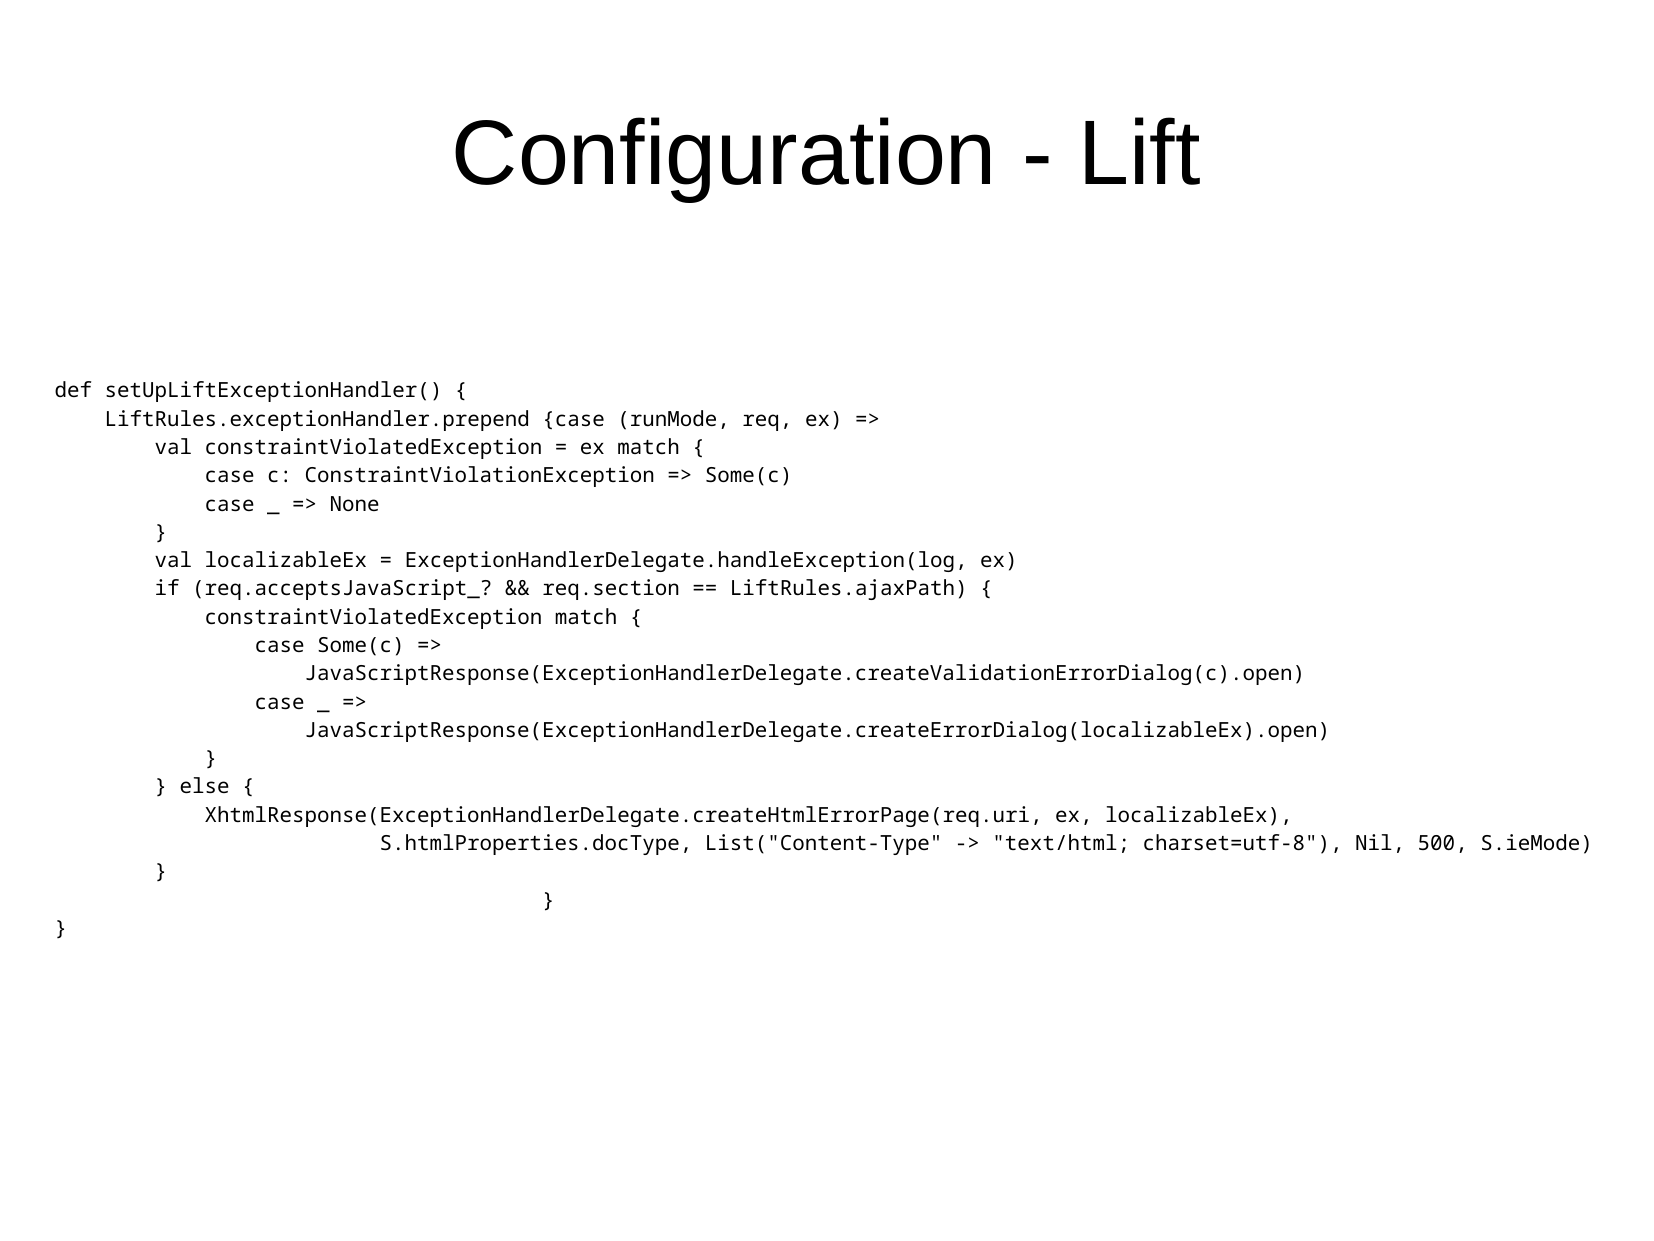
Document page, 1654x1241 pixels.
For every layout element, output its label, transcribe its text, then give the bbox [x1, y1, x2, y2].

title Configuration - Lift [82, 49, 1571, 257]
text_box def setUpLiftExceptionHandler() { LiftRules.exceptionHandler.prepend {case (runMode, req, ex) => val constraintViolatedException = ex match { case c: ConstraintViolationException => Some(c) case _ => None } val localizableEx = ExceptionHandlerDelegate.handleException(log, ex) if (req.acceptsJavaScript_? && req.section == LiftRules.ajaxPath) { constraintViolatedException match { case Some(c) => JavaScriptResponse(ExceptionHandlerDelegate.createValidationErrorDialog(c).open) case _ => JavaScriptResponse(ExceptionHandlerDelegate.createErrorDialog(localizableEx).open) } } else { XhtmlResponse(ExceptionHandlerDelegate.createHtmlErrorPage(req.uri, ex, localizableEx), S.htmlProperties.docType, List("Content-Type" -> "text/html; charset=utf-8"), Nil, 500, S.ieMode) } } } [39, 368, 1607, 869]
